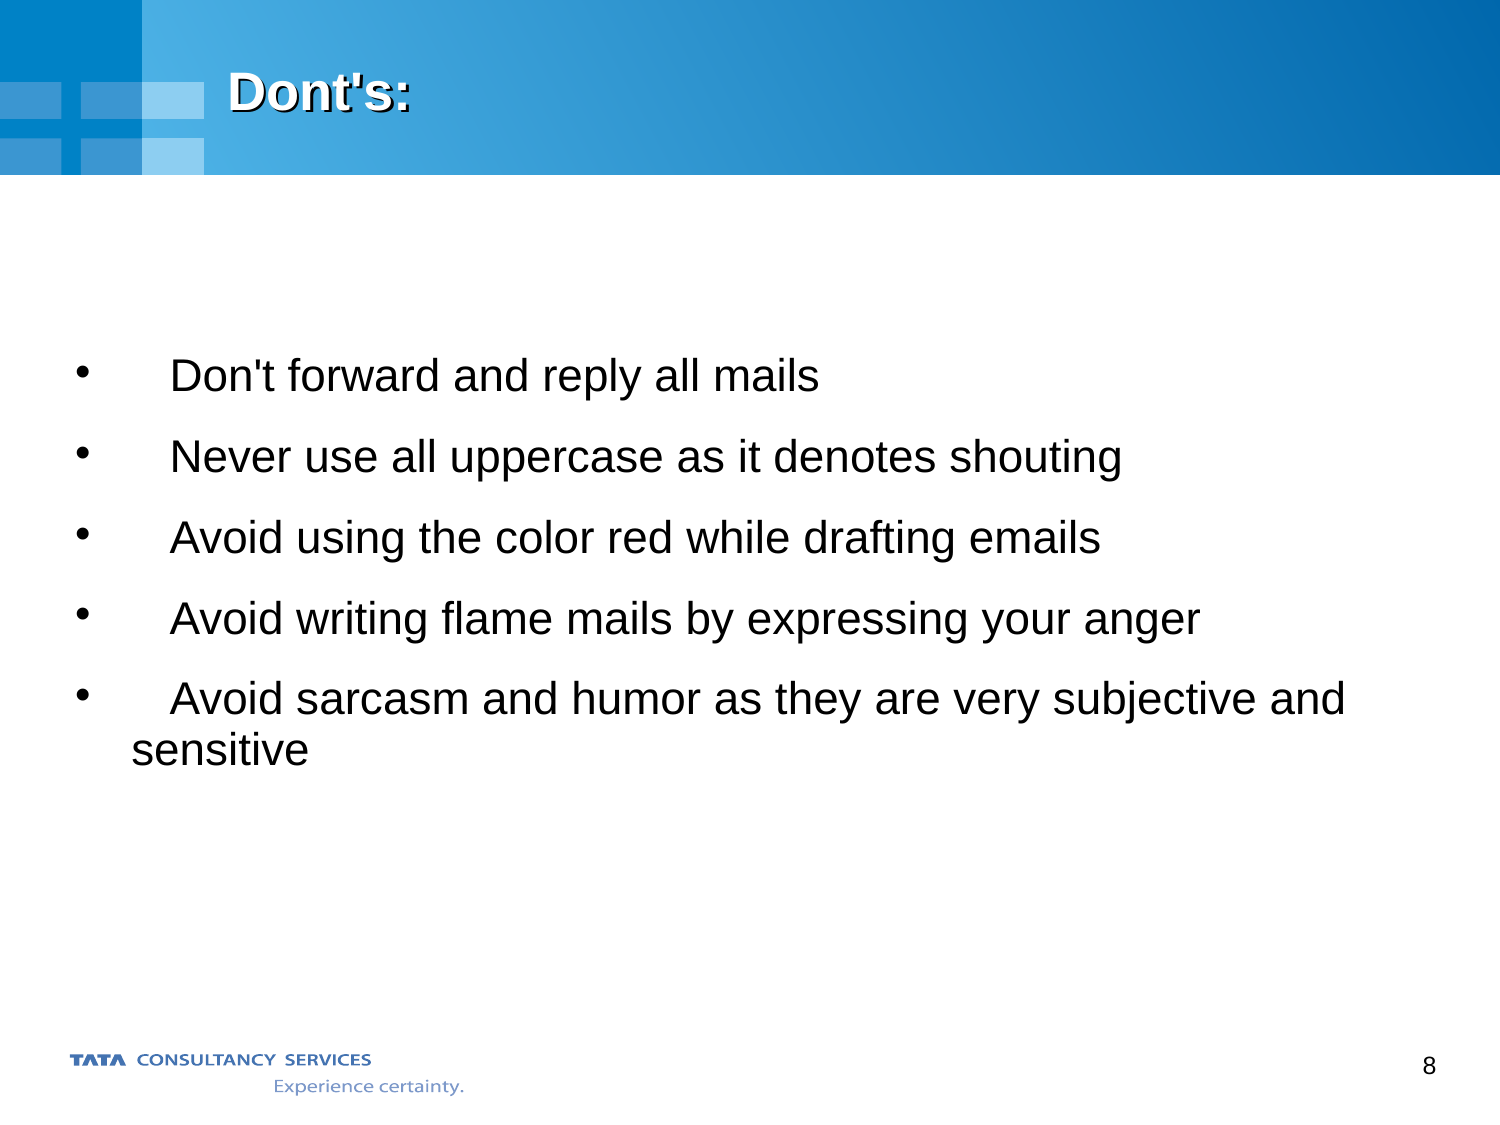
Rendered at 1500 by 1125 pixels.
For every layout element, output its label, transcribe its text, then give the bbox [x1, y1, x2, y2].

list Don't forward and reply all mails Never use all uppercase as it denotes shouting Avoid using the color red while drafting emails Avoid writing flame mails by expressing your anger Avoid sarcasm and humor as they are very subjective and sensitive [75, 263, 1422, 1003]
title Dont's: [212, 54, 1447, 146]
